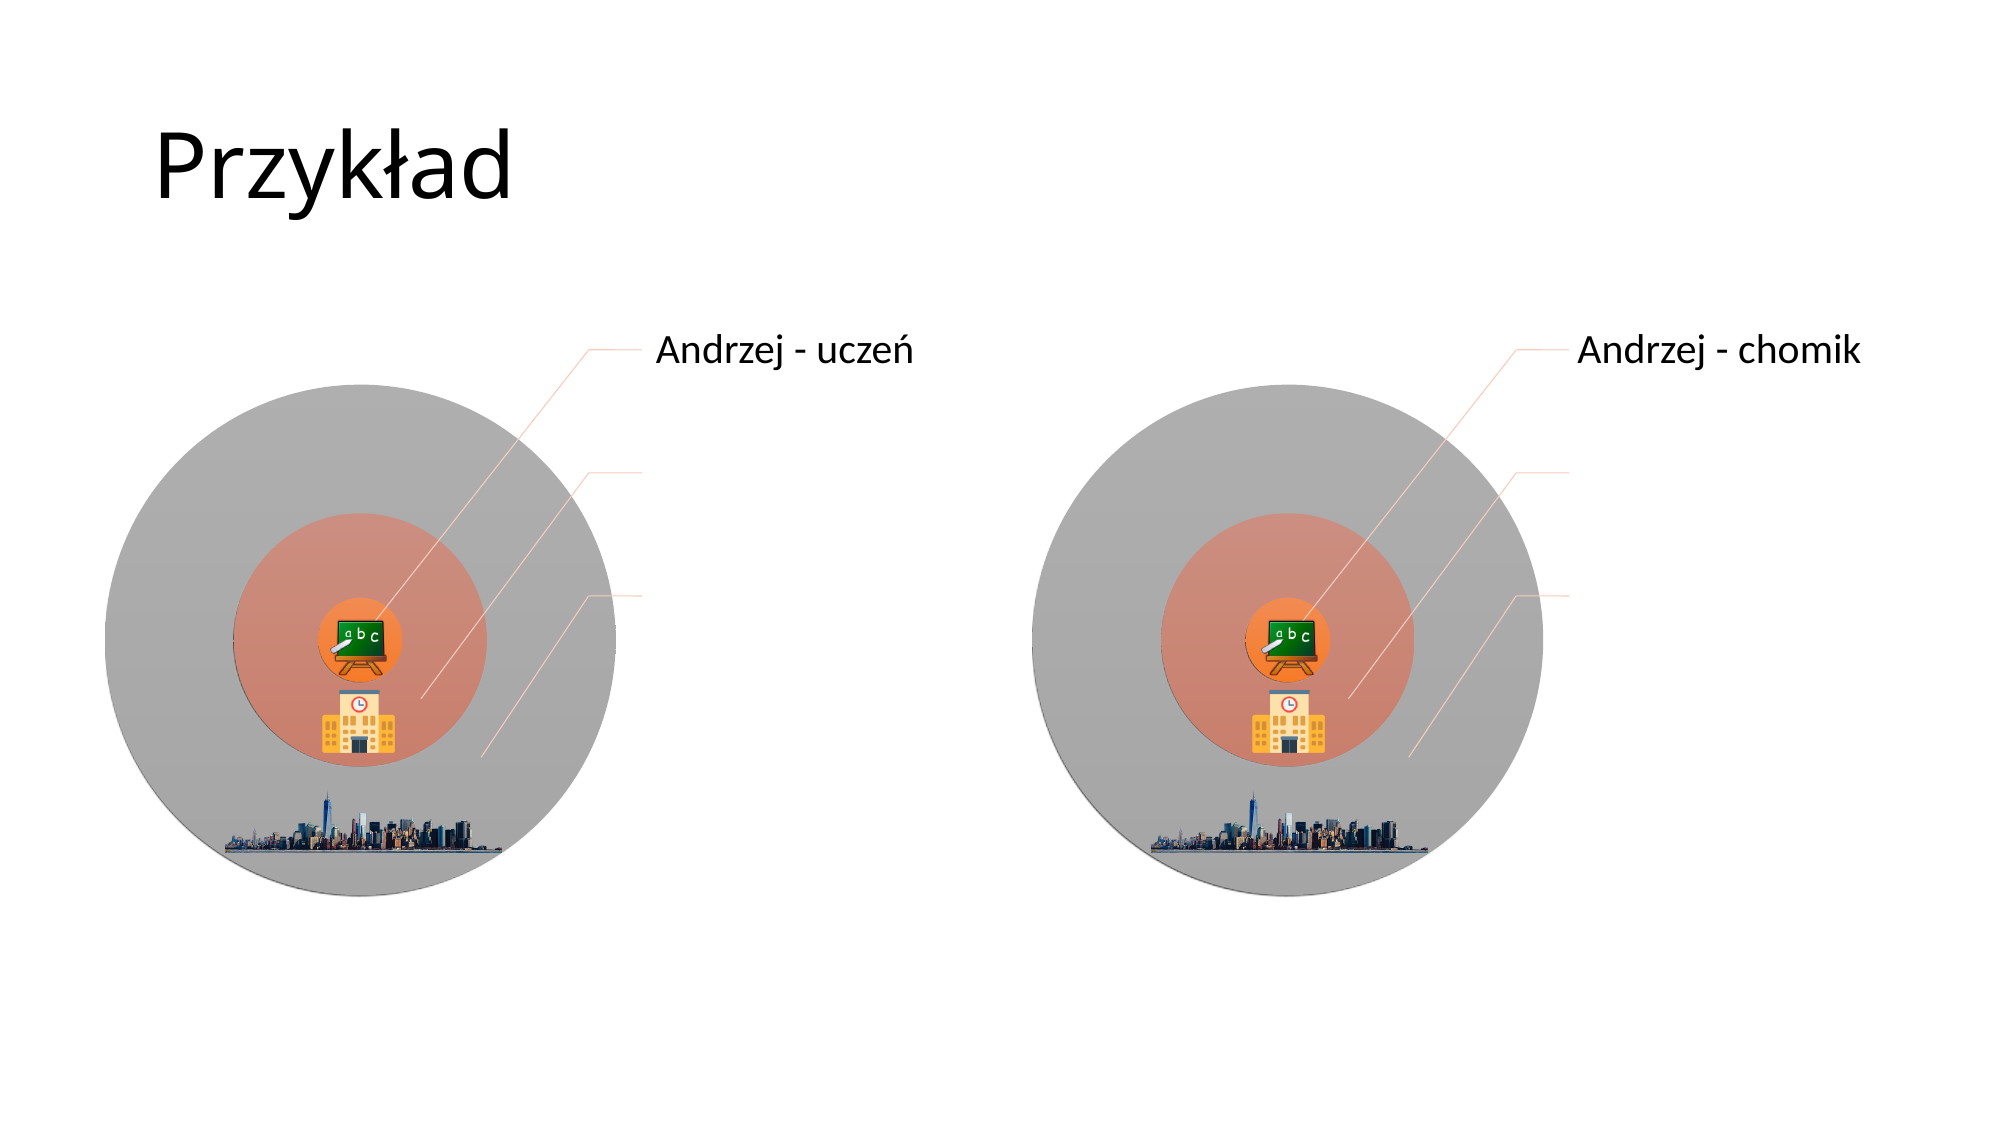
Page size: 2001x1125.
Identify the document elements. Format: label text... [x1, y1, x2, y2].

text_box Andrzej - uczeń [632, 288, 1001, 412]
picture [1258, 617, 1321, 679]
text_box [105, 384, 612, 896]
text_box [492, 597, 616, 853]
picture [1151, 681, 1428, 853]
picture [225, 681, 502, 853]
title Przykład [137, 59, 1863, 278]
picture [327, 617, 390, 679]
text_box Andrzej - chomik [1554, 288, 1978, 412]
text_box [1032, 384, 1544, 896]
